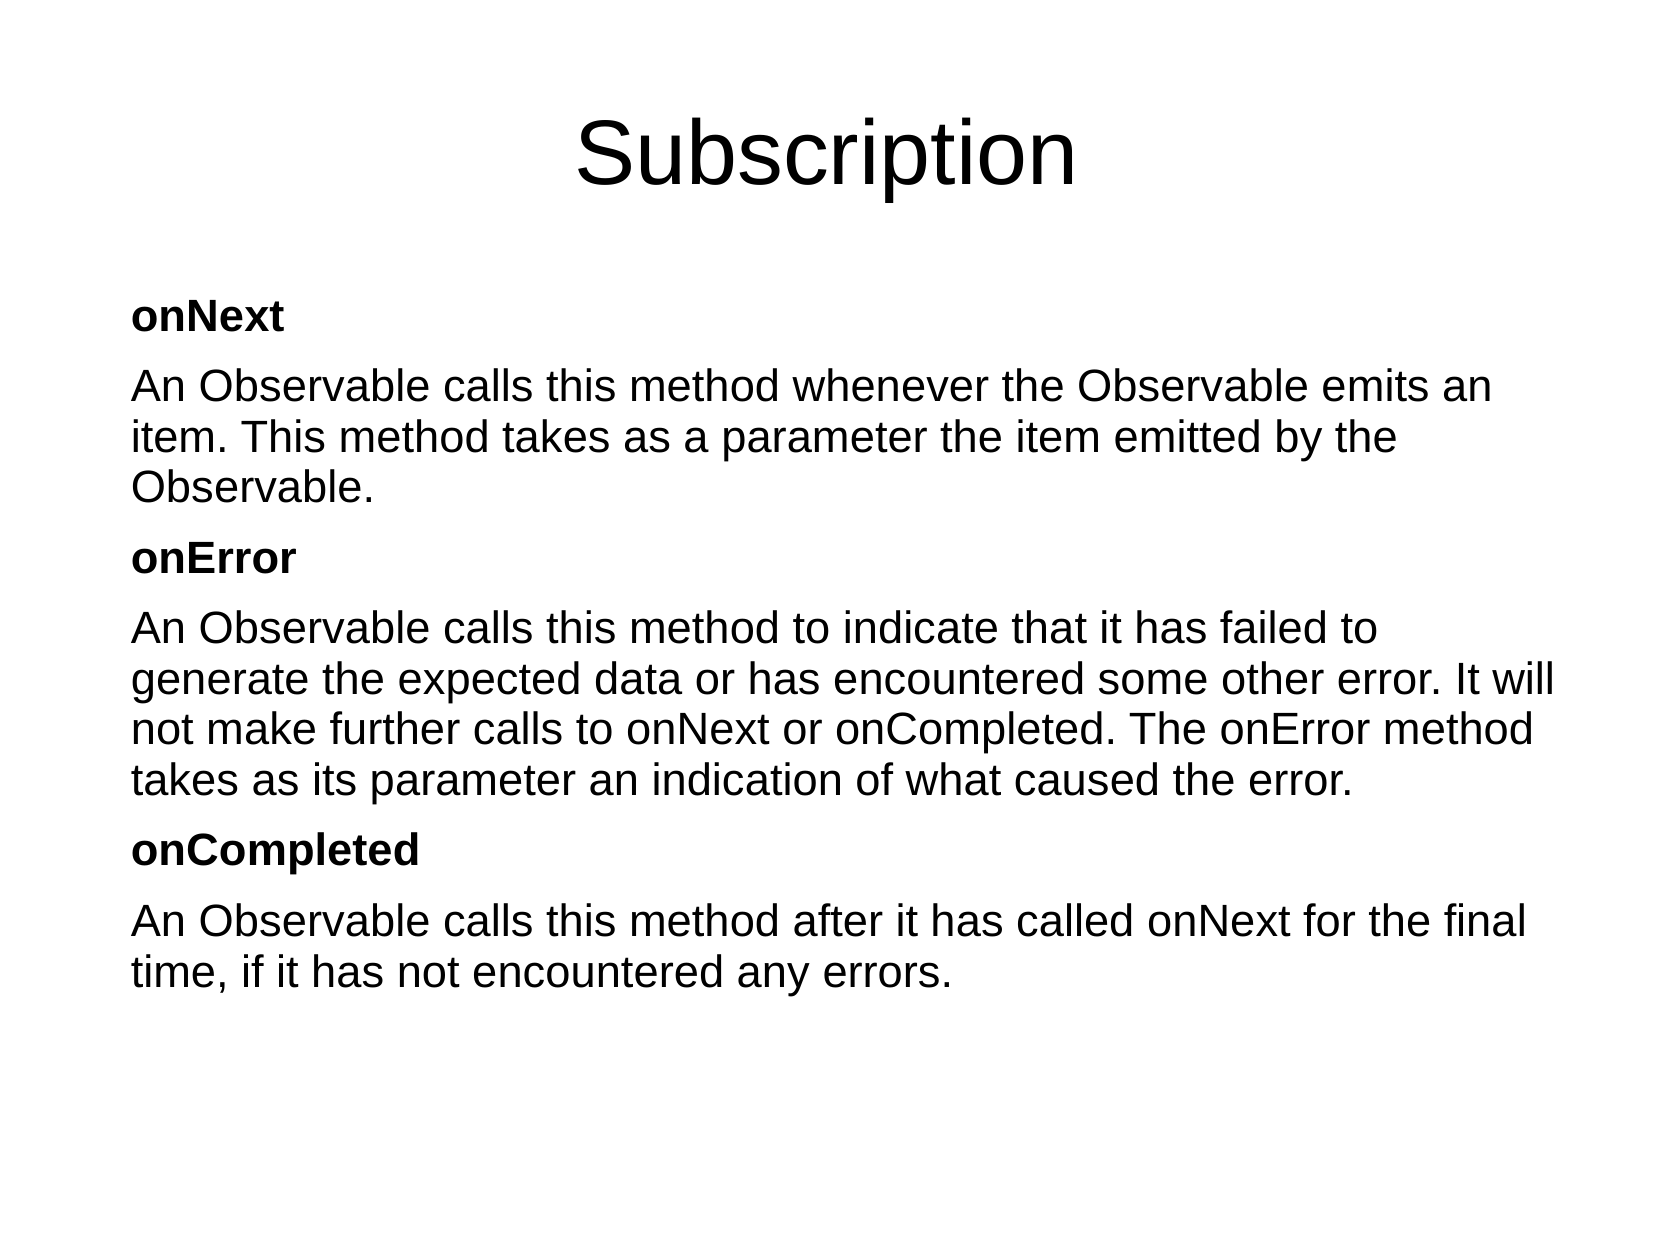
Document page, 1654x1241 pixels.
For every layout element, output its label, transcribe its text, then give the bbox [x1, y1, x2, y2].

list onNext An Observable calls this method whenever the Observable emits an item. This method takes as a parameter the item emitted by the Observable. onError An Observable calls this method to indicate that it has failed to generate the expected data or has encountered some other error. It will not make further calls to onNext or onCompleted. The onError method takes as its parameter an indication of what caused the error. onCompleted An Observable calls this method after it has called onNext for the final time, if it has not encountered any errors. [82, 290, 1571, 1010]
title Subscription [82, 49, 1571, 257]
